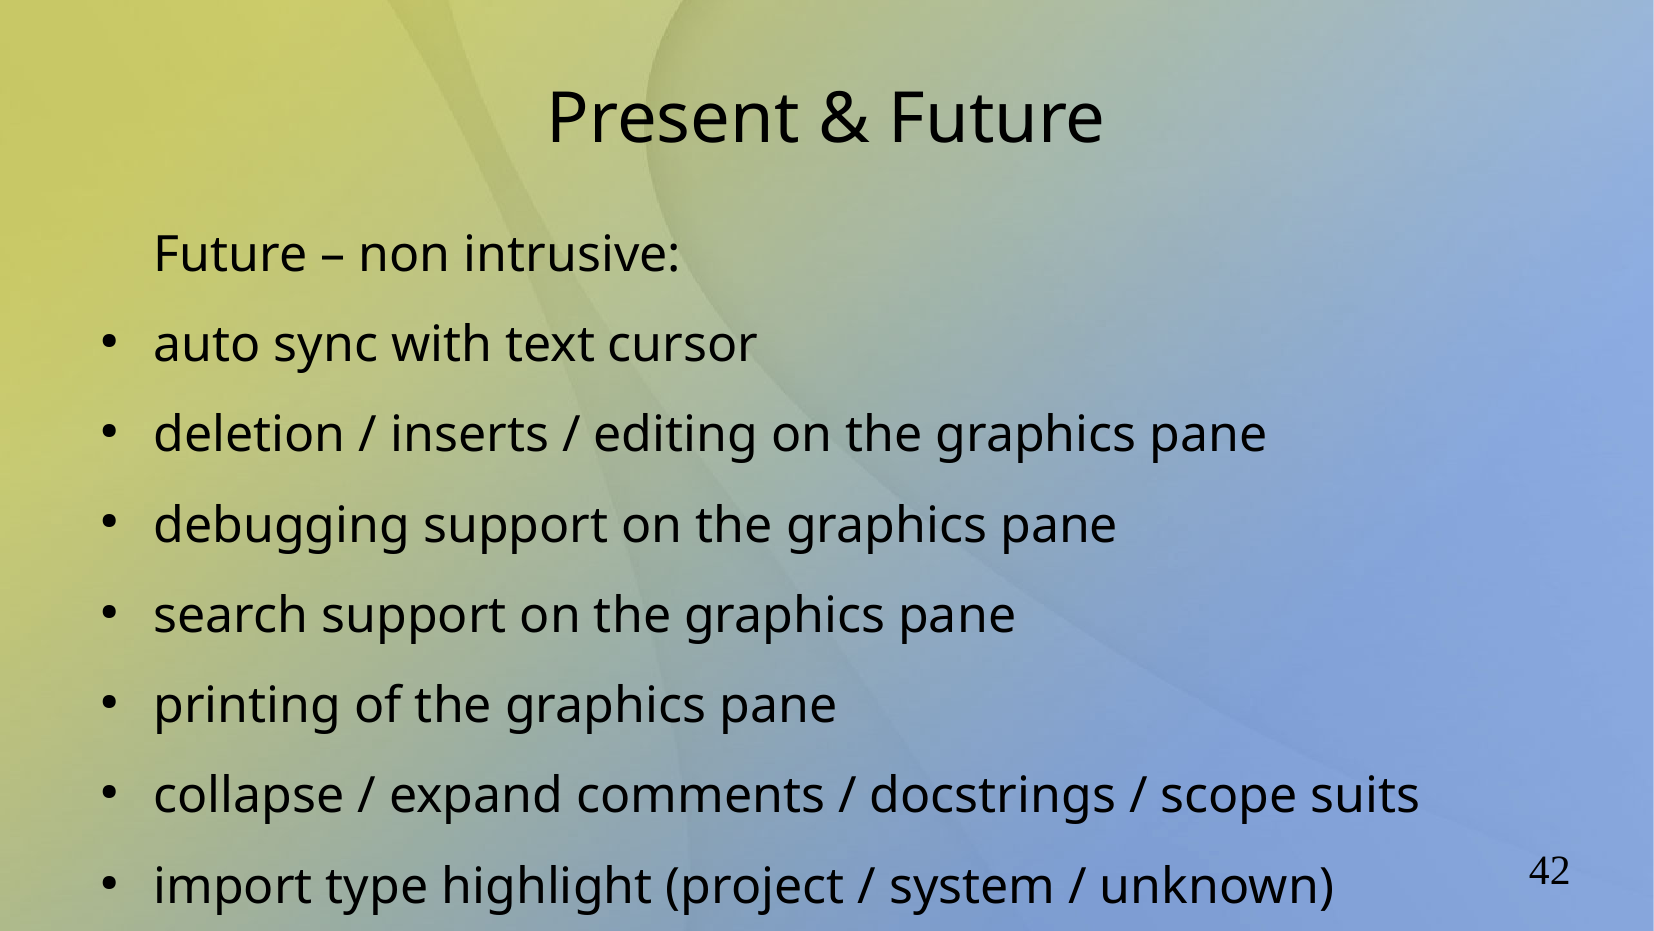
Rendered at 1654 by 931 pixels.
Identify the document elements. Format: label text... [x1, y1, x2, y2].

list Future – non intrusive: auto sync with text cursor deletion / inserts / editing on the graphics pane debugging support on the graphics pane search support on the graphics pane printing of the graphics pane collapse / expand comments / docstrings / scope suits import type highlight (project / system / unknown) [82, 217, 1571, 860]
picture [0, 0, 1654, 931]
title Present & Future [82, 37, 1571, 193]
